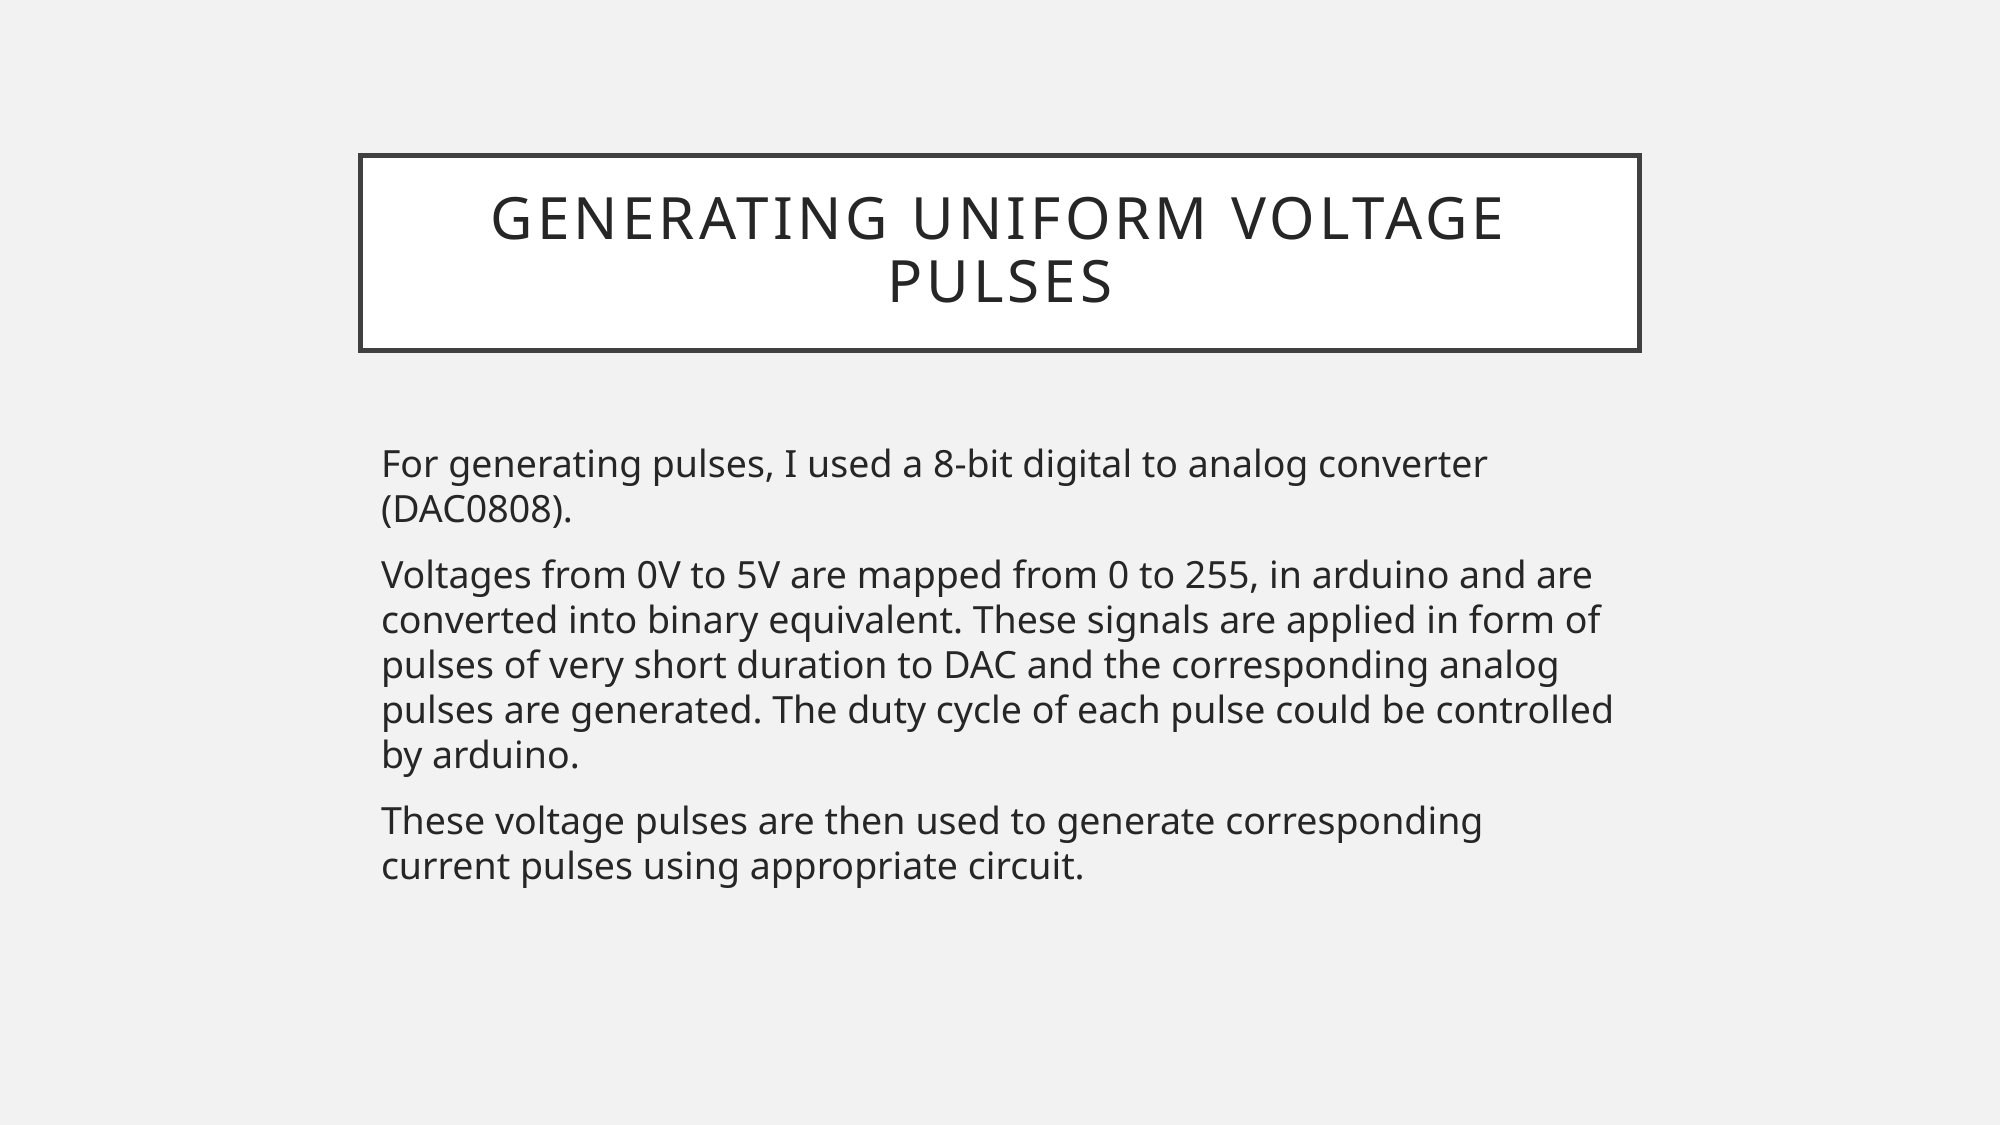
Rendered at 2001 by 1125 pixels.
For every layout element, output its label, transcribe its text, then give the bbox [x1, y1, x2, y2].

list For generating pulses, I used a 8-bit digital to analog converter (DAC0808). Voltages from 0V to 5V are mapped from 0 to 255, in arduino and are converted into binary equivalent. These signals are applied in form of pulses of very short duration to DAC and the corresponding analog pulses are generated. The duty cycle of each pulse could be controlled by arduino. These voltage pulses are then used to generate corresponding current pulses using appropriate circuit. [366, 432, 1634, 942]
title generating uniform voltage pulses [360, 155, 1640, 351]
